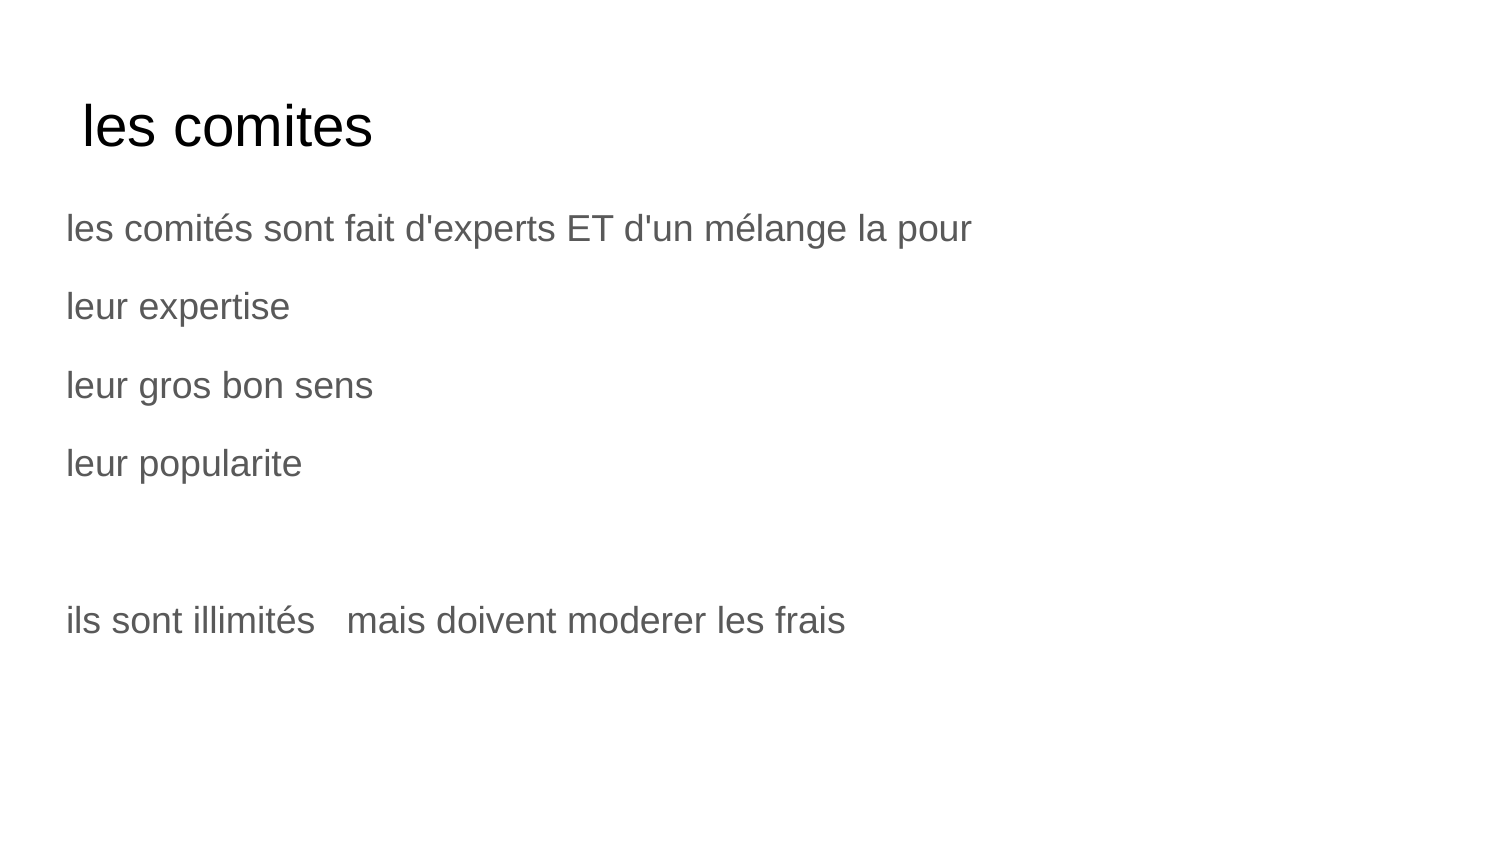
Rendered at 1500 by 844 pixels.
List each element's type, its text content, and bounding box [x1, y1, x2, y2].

list les comités sont fait d'experts ET d'un mélange la pour leur expertise leur gros bon sens leur popularite ils sont illimités mais doivent moderer les frais [51, 189, 1449, 750]
title les comites [51, 72, 1449, 167]
